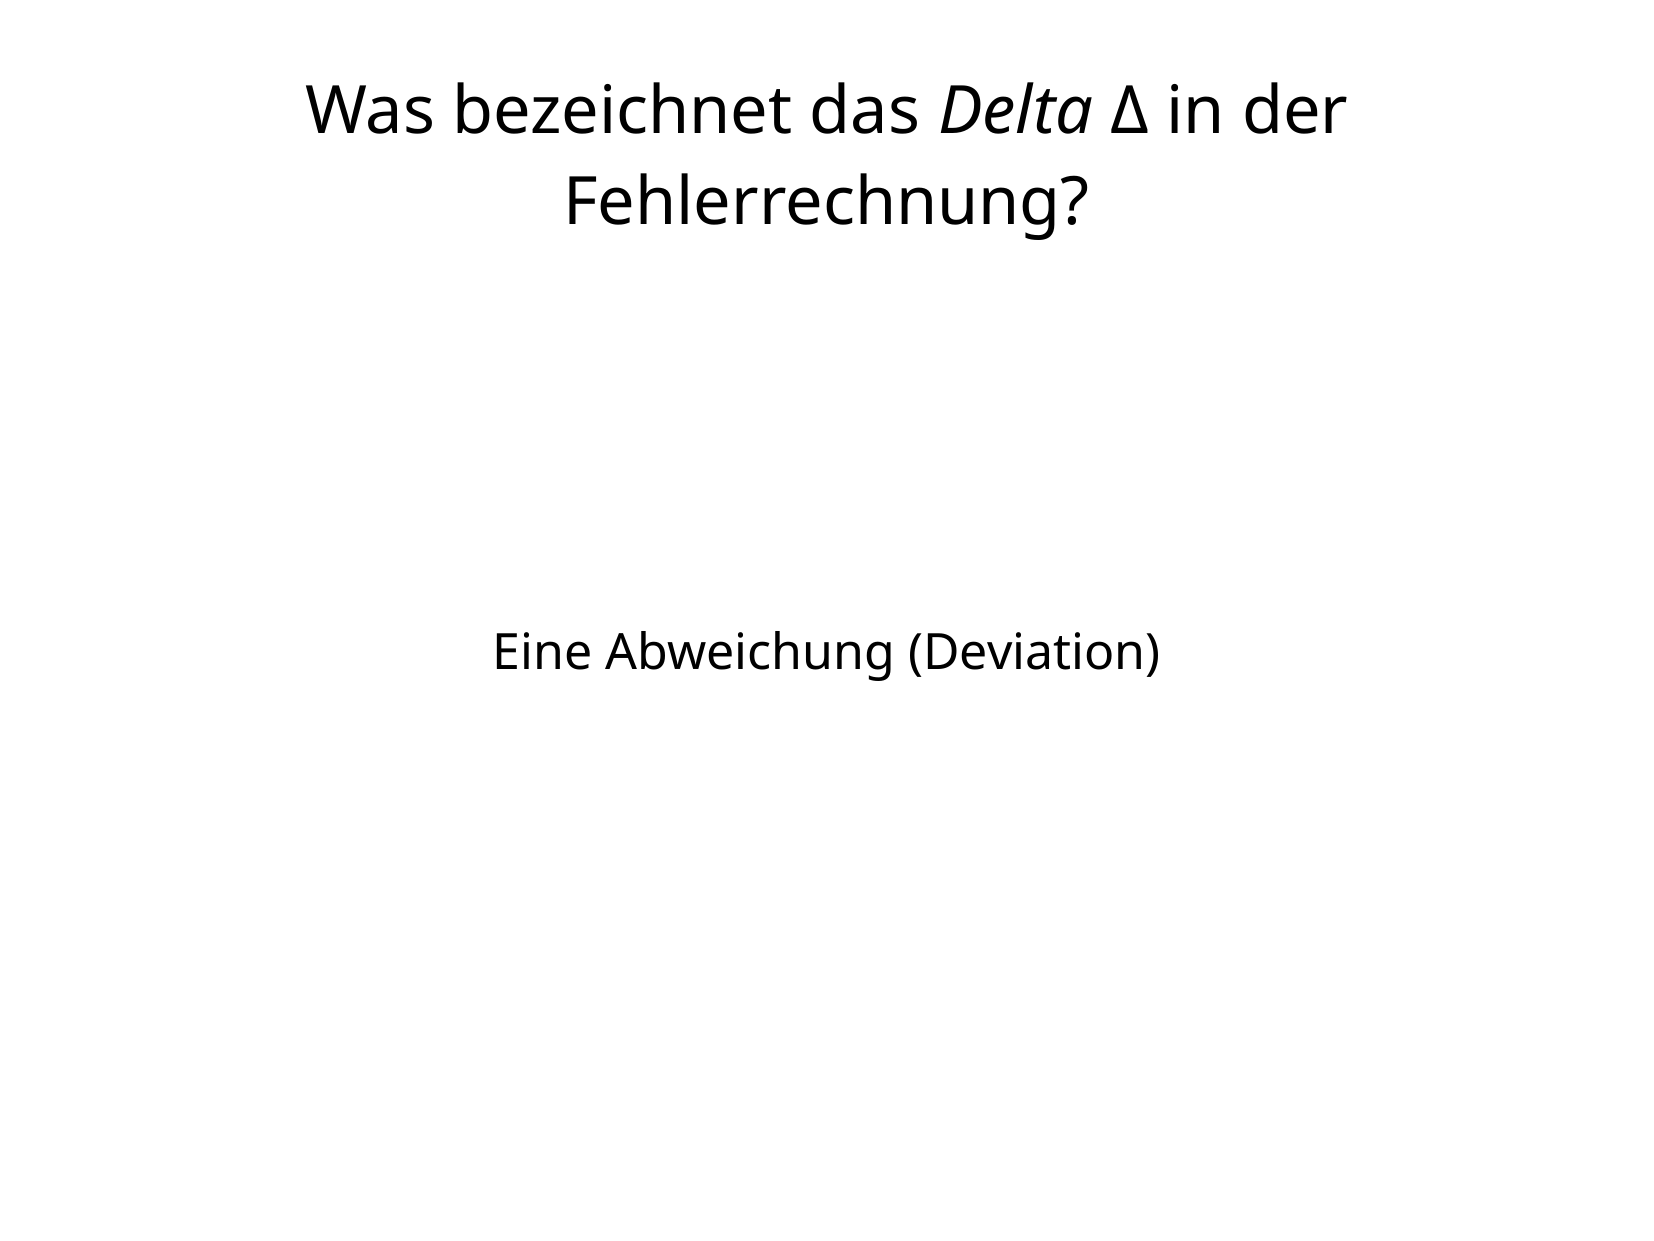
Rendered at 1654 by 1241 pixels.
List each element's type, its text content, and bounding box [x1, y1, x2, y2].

title Was bezeichnet das Delta Δ in der Fehlerrechnung? [82, 49, 1571, 257]
subtitle Eine Abweichung (Deviation) [82, 290, 1571, 1010]
